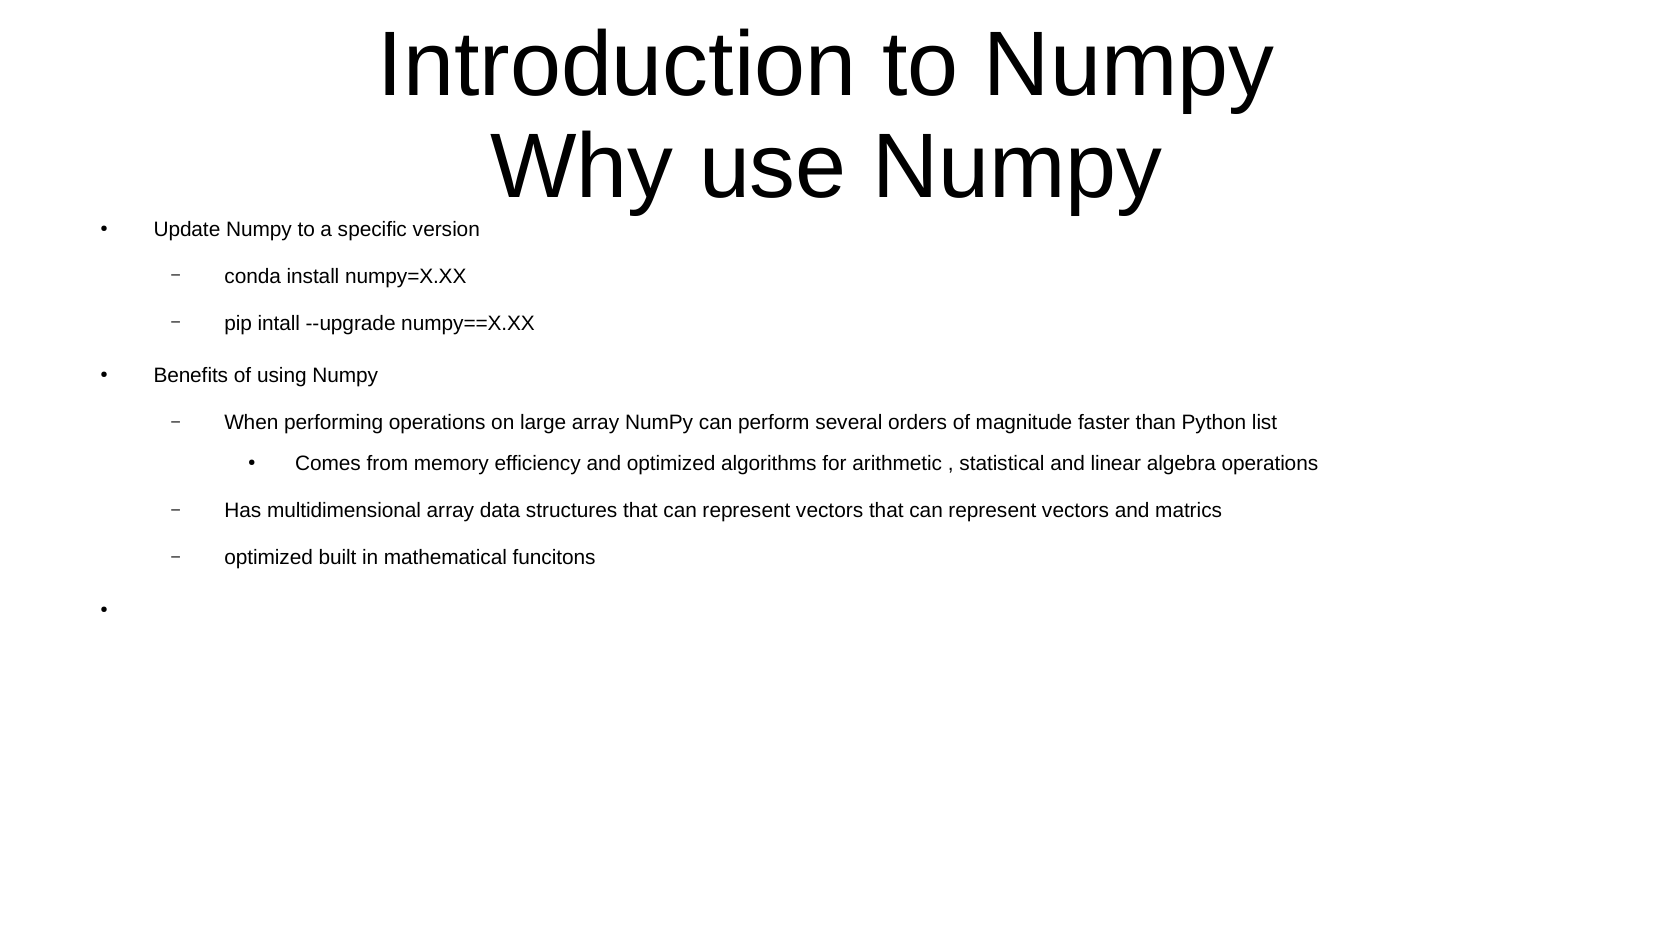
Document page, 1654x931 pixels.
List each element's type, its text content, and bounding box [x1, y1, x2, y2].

list Update Numpy to a specific version conda install numpy=X.XX pip intall --upgrade numpy==X.XX Benefits of using Numpy When performing operations on large array NumPy can perform several orders of magnitude faster than Python list Comes from memory efficiency and optimized algorithms for arithmetic , statistical and linear algebra operations Has multidimensional array data structures that can represent vectors that can represent vectors and matrics optimized built in mathematical funcitons [82, 217, 1621, 901]
title Introduction to Numpy Why use Numpy [82, 12, 1571, 217]
